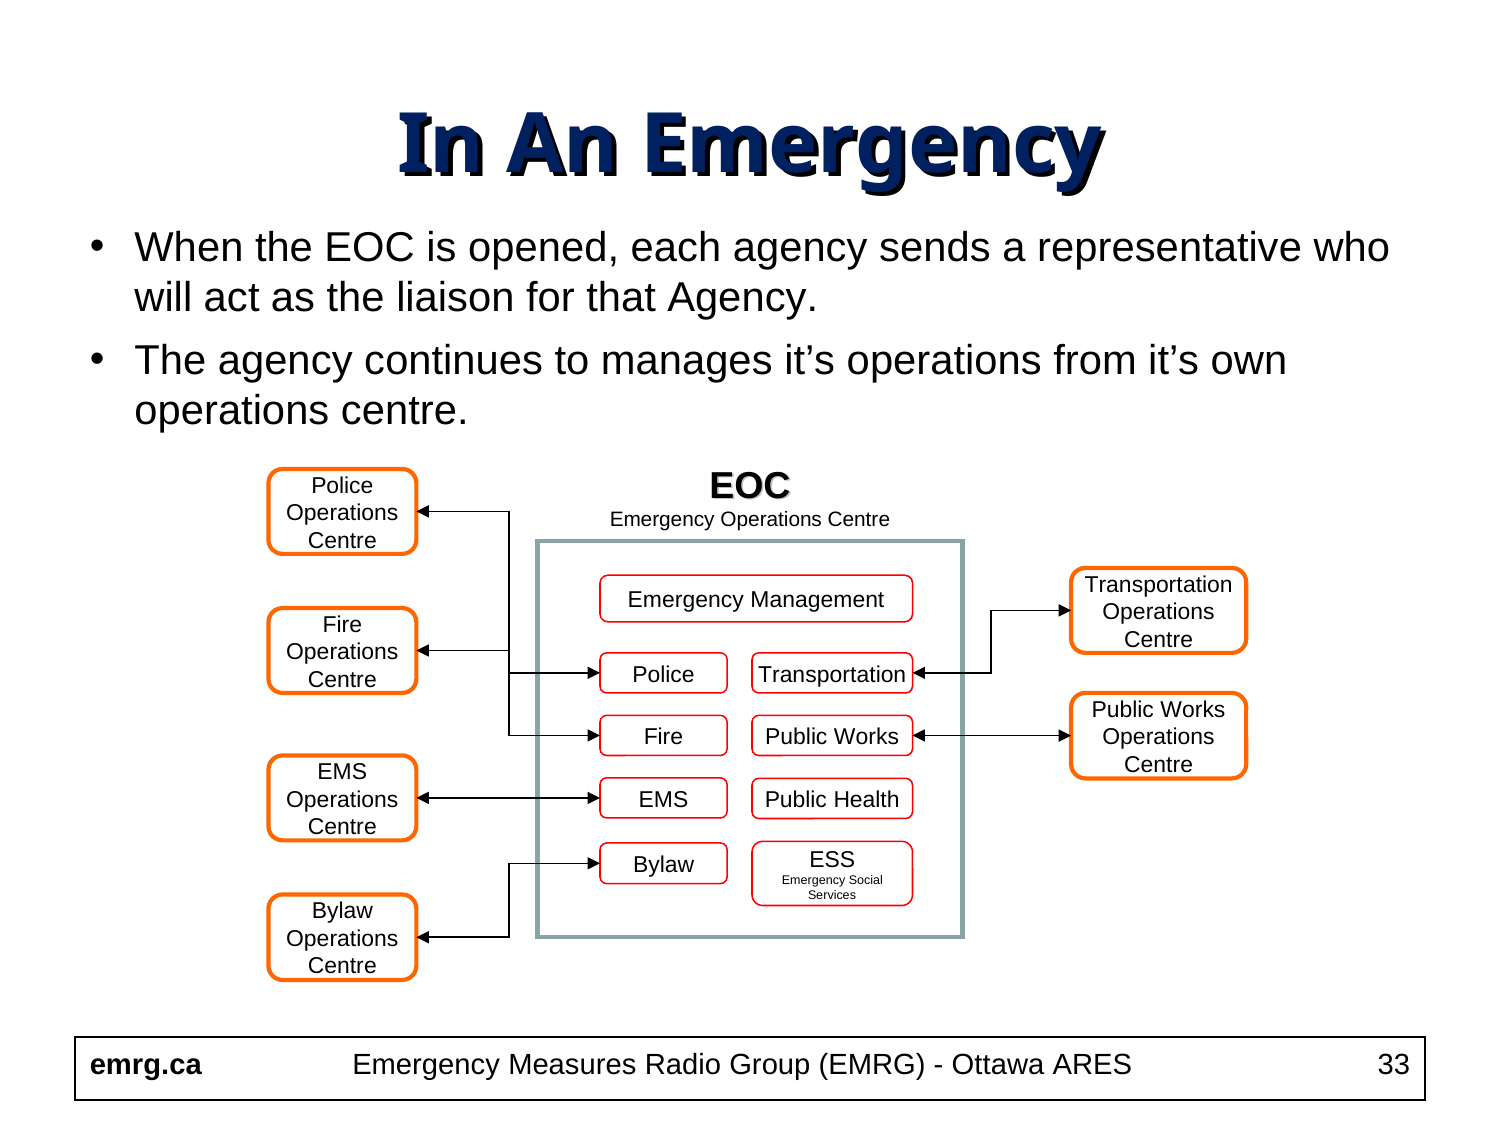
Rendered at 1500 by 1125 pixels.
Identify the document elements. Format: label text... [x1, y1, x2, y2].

title In An Emergency [75, 45, 1426, 212]
text_box Police Operations Centre [268, 468, 417, 554]
text_box Transportation [752, 652, 913, 693]
text_box Public Works Operations Centre [1071, 692, 1247, 779]
text_box EMS [600, 777, 728, 818]
text_box Bylaw [600, 842, 728, 884]
text_box Emergency Management [600, 575, 913, 622]
text_box Public Works [752, 715, 913, 756]
text_box Public Health [752, 778, 913, 819]
text_box Transportation Operations Centre [1071, 567, 1247, 653]
text_box <number> [1246, 1037, 1426, 1103]
text_box Emergency Measures Radio Group (EMRG) - Ottawa ARES [247, 1037, 1238, 1103]
text_box Police [600, 652, 728, 693]
text_box Fire Operations Centre [268, 608, 417, 693]
text_box Fire [600, 715, 728, 756]
text_box EOC Emergency Operations Centre [587, 452, 913, 539]
text_box When the EOC is opened, each agency sends a representative who will act as the liaison for that Agency. The agency continues to manages it’s operations from it’s own operations centre. [75, 212, 1426, 441]
text_box EMS Operations Centre [268, 755, 417, 841]
text_box Bylaw Operations Centre [268, 894, 417, 980]
text_box ESS Emergency Social Services [752, 841, 913, 906]
